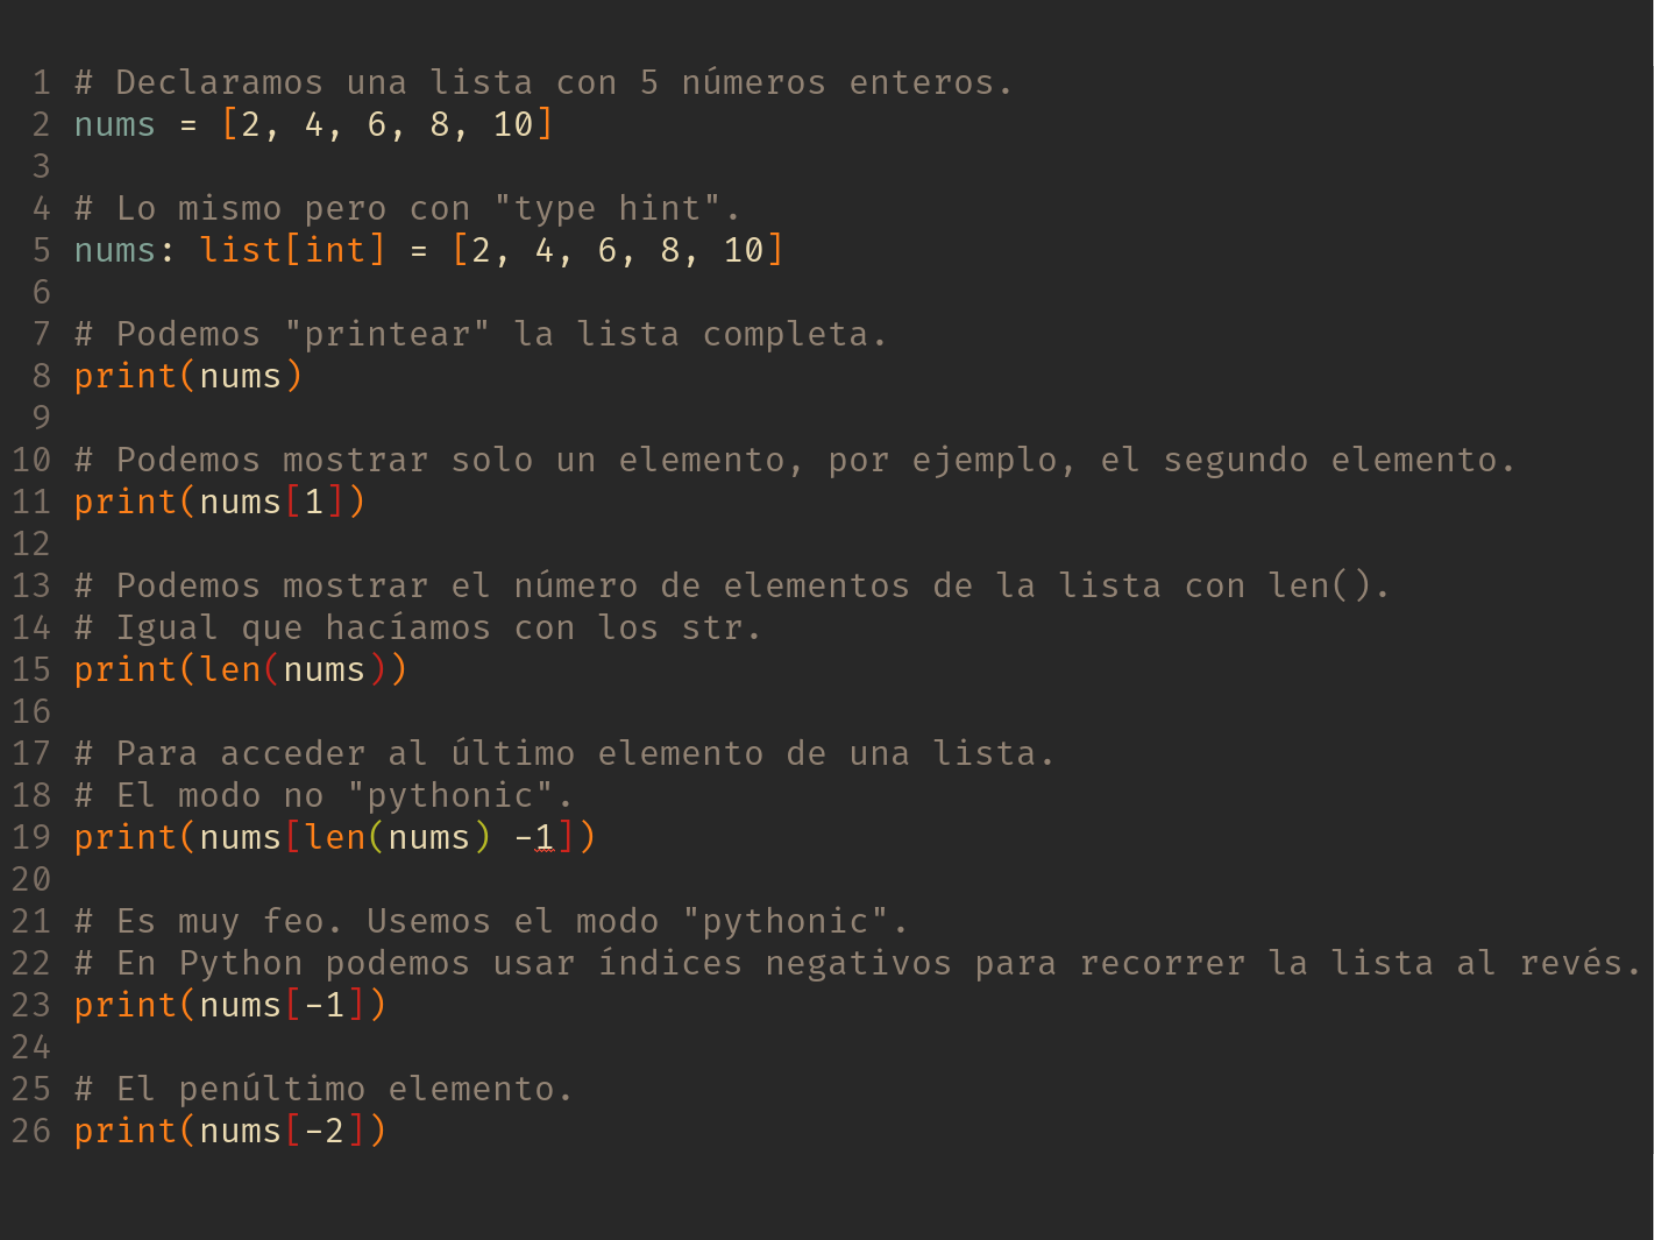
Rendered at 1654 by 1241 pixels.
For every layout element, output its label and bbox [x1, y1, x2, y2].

picture [0, 66, 1654, 1154]
